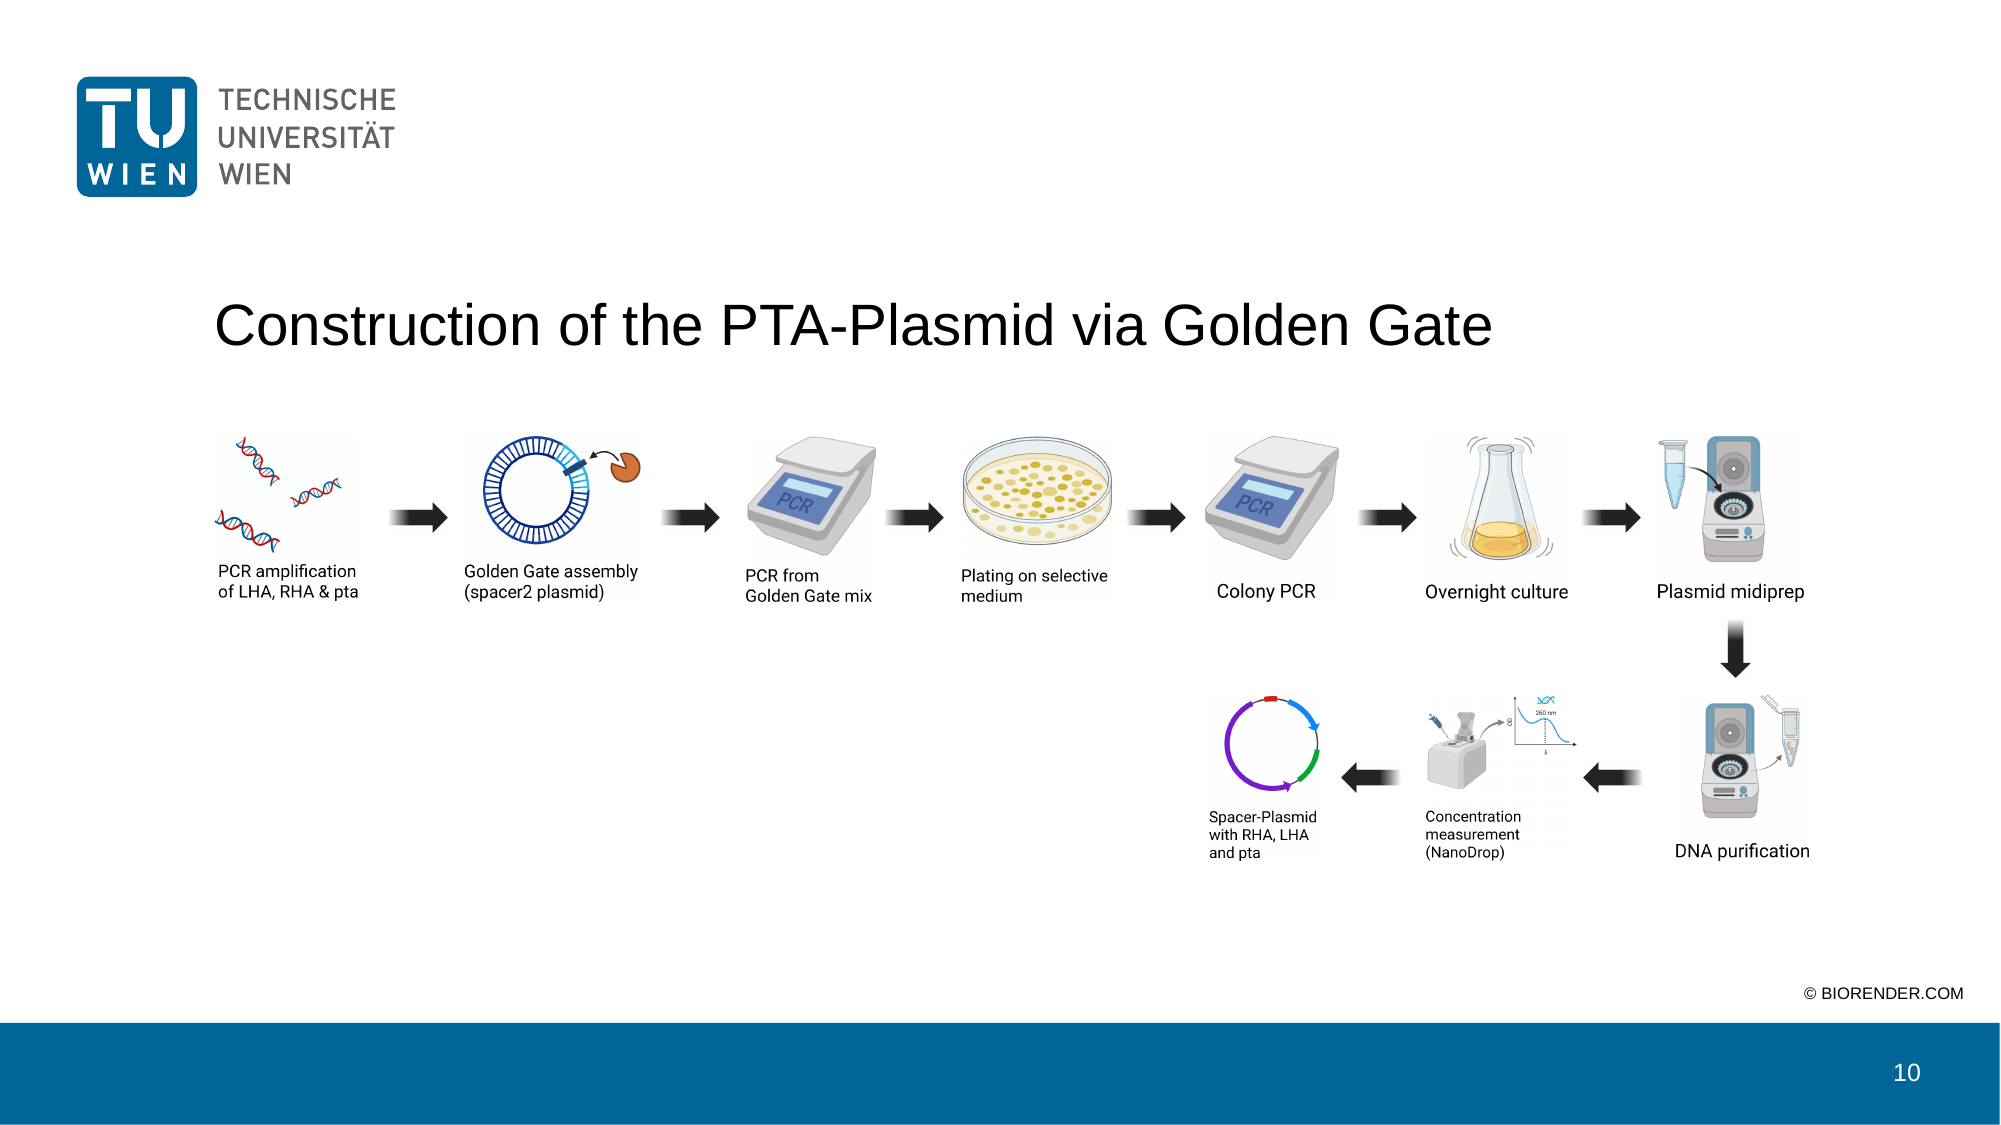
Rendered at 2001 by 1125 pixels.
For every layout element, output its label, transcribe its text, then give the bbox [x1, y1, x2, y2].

picture [1581, 502, 1641, 533]
picture [465, 436, 641, 602]
picture [1341, 762, 1401, 793]
title Construction of the PTA-Plasmid via Golden Gate [214, 254, 1922, 390]
picture [1426, 696, 1577, 861]
picture [214, 436, 358, 602]
picture [962, 436, 1112, 602]
picture [388, 502, 448, 533]
picture [1583, 762, 1643, 793]
text_box © Biorender.com [1804, 998, 1991, 1003]
picture [1676, 695, 1809, 861]
picture [660, 502, 720, 533]
picture [1357, 502, 1417, 533]
picture [884, 502, 944, 533]
picture [746, 436, 876, 602]
picture [1658, 436, 1804, 602]
picture [1209, 696, 1320, 861]
picture [1205, 436, 1339, 602]
picture [1126, 502, 1186, 533]
picture [1720, 619, 1751, 678]
picture [1426, 436, 1568, 602]
